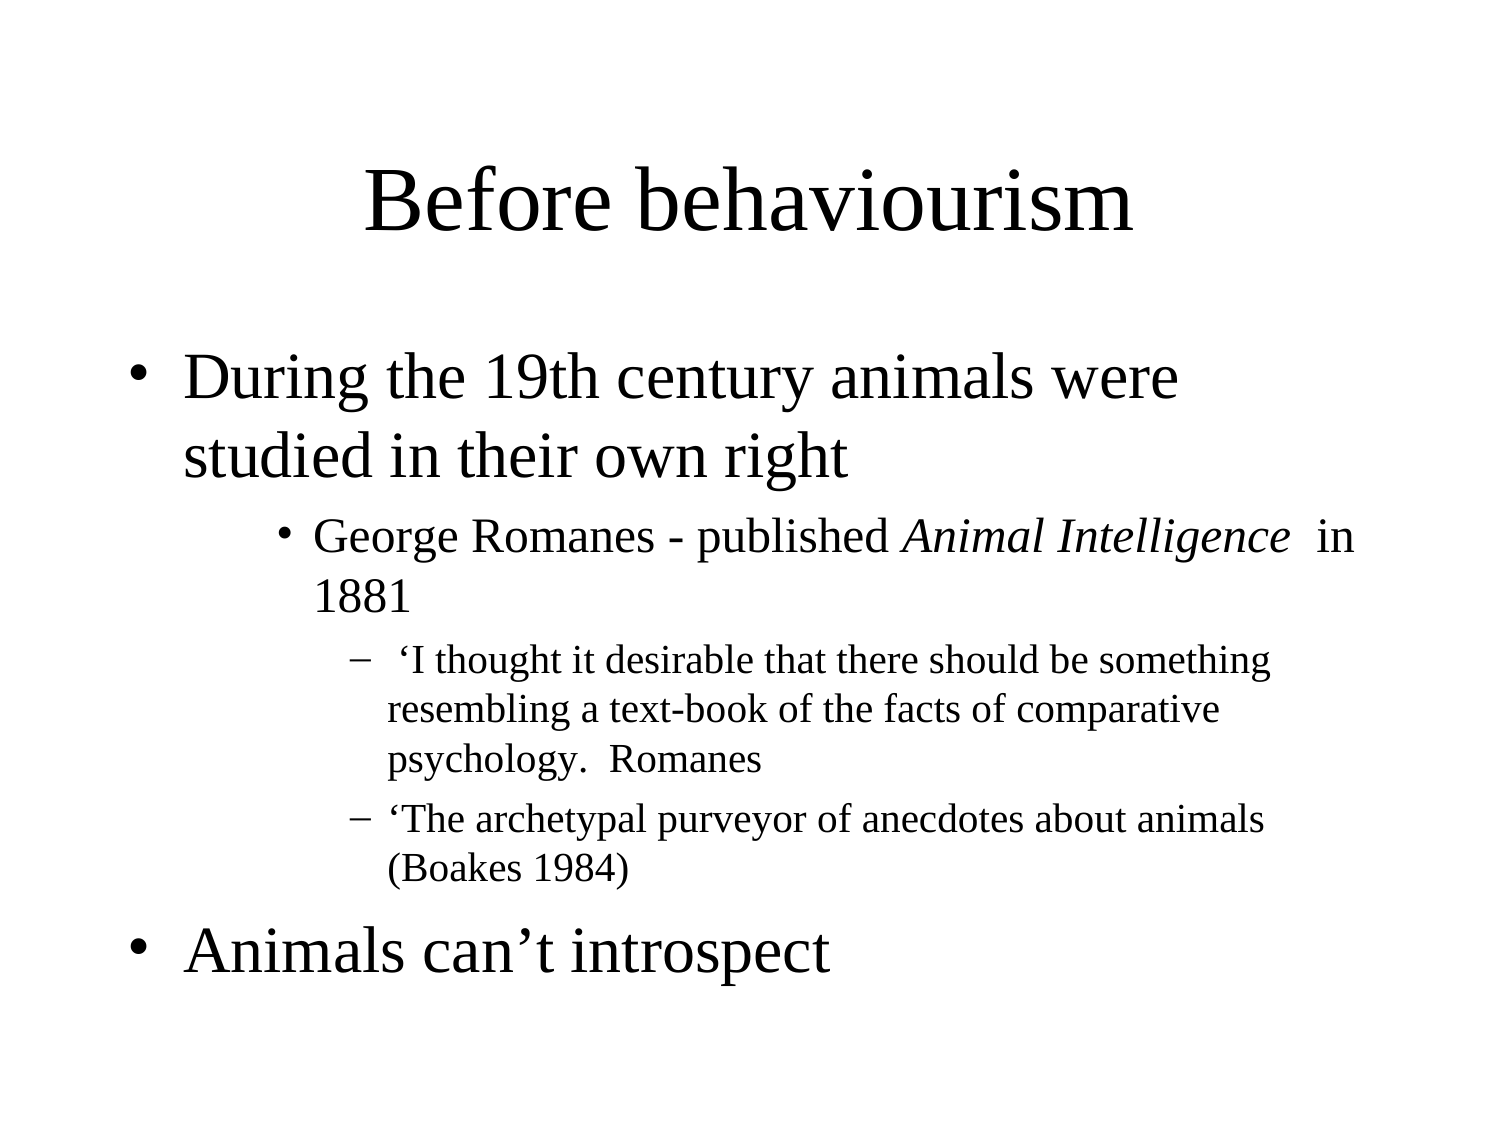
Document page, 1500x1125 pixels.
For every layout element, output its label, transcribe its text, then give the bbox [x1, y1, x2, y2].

title Before behaviourism [112, 99, 1388, 288]
list During the 19th century animals were studied in their own right George Romanes - published Animal Intelligence in 1881 ‘I thought it desirable that there should be something resembling a text-book of the facts of comparative psychology. Romanes ‘The archetypal purveyor of anecdotes about animals (Boakes 1984) Animals can’t introspect [112, 324, 1388, 1000]
